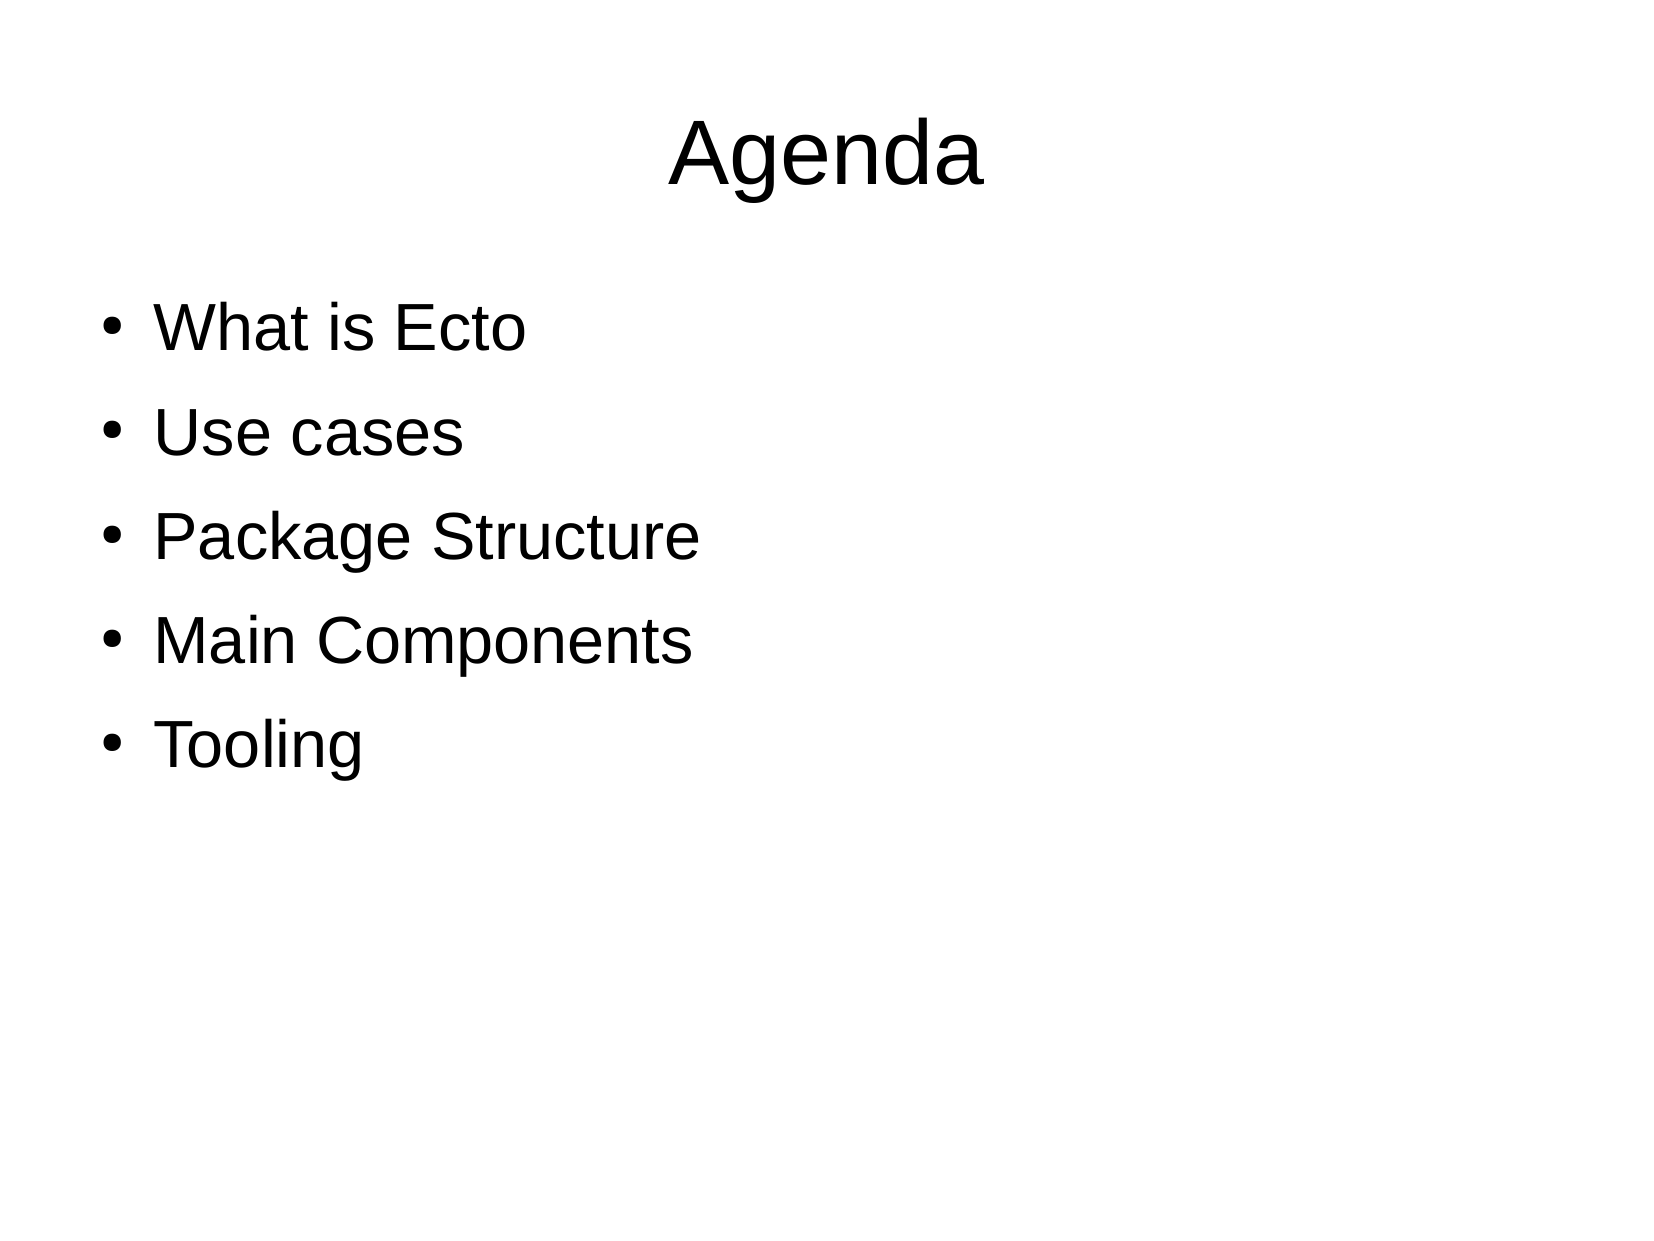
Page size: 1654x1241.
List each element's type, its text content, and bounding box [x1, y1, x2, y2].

title Agenda [82, 49, 1571, 257]
list What is Ecto Use cases Package Structure Main Components Tooling [82, 290, 1571, 1010]
